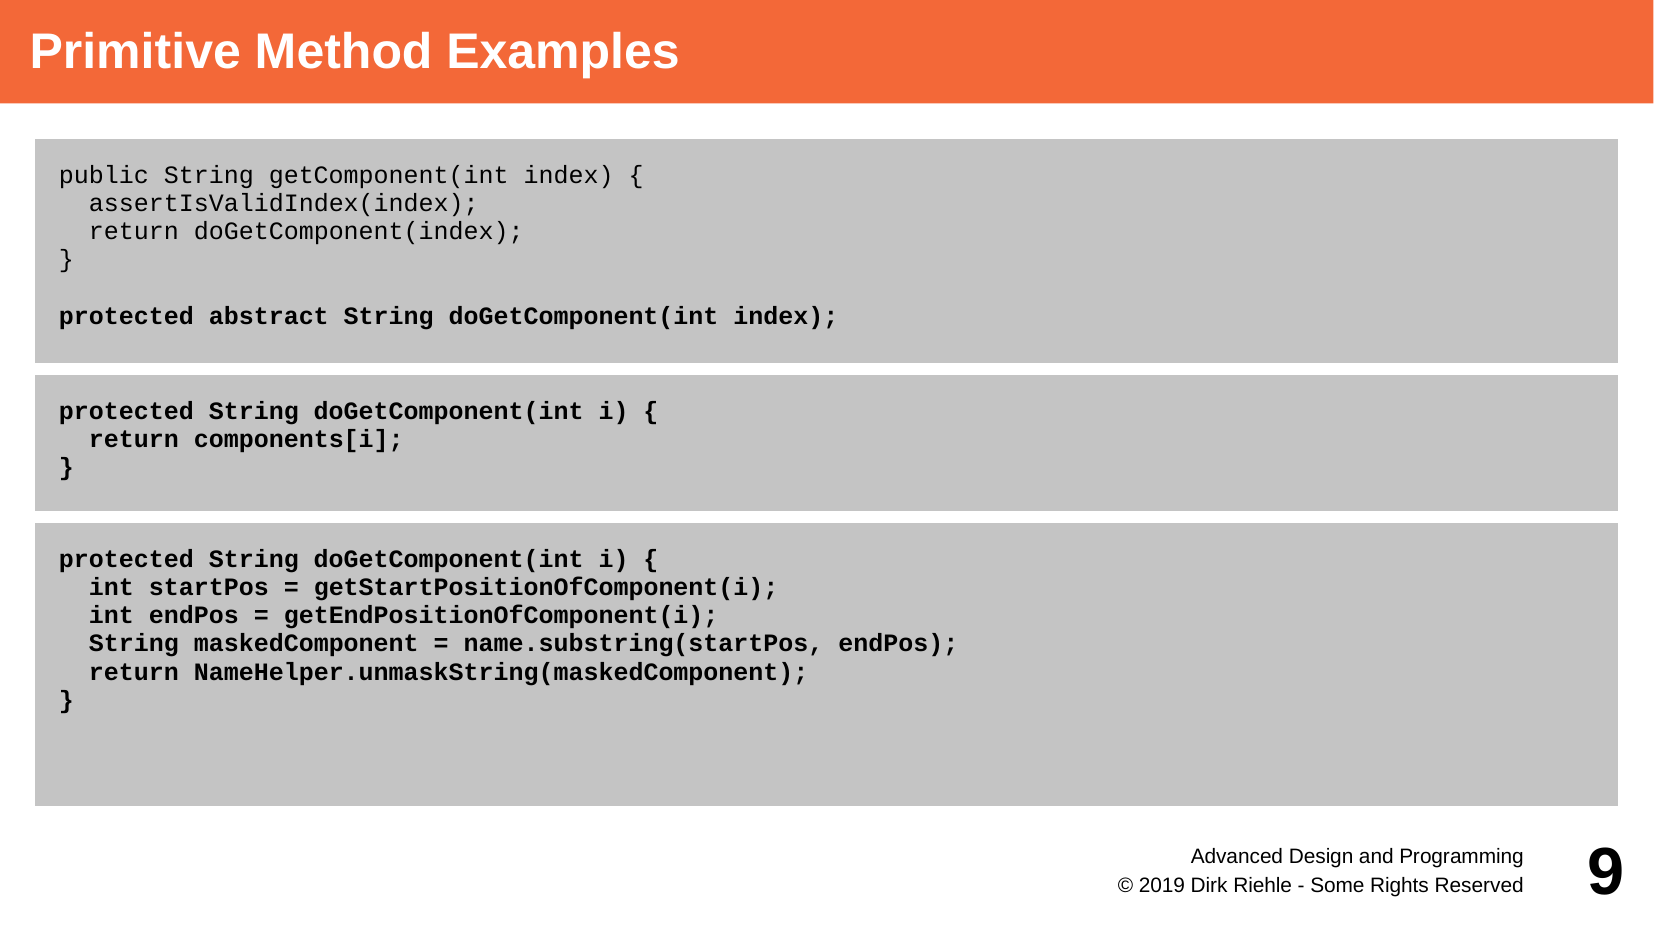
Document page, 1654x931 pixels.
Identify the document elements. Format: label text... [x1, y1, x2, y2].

list public String getComponent(int index) { assertIsValidIndex(index); return doGetComponent(index); } protected abstract String doGetComponent(int index); [29, 132, 1625, 363]
list protected String doGetComponent(int i) { int startPos = getStartPositionOfComponent(i); int endPos = getEndPositionOfComponent(i); String maskedComponent = name.substring(startPos, endPos); return NameHelper.unmaskString(maskedComponent); } [29, 516, 1625, 813]
title Primitive Method Examples [0, 0, 1654, 104]
list protected String doGetComponent(int i) { return components[i]; } [29, 369, 1625, 511]
